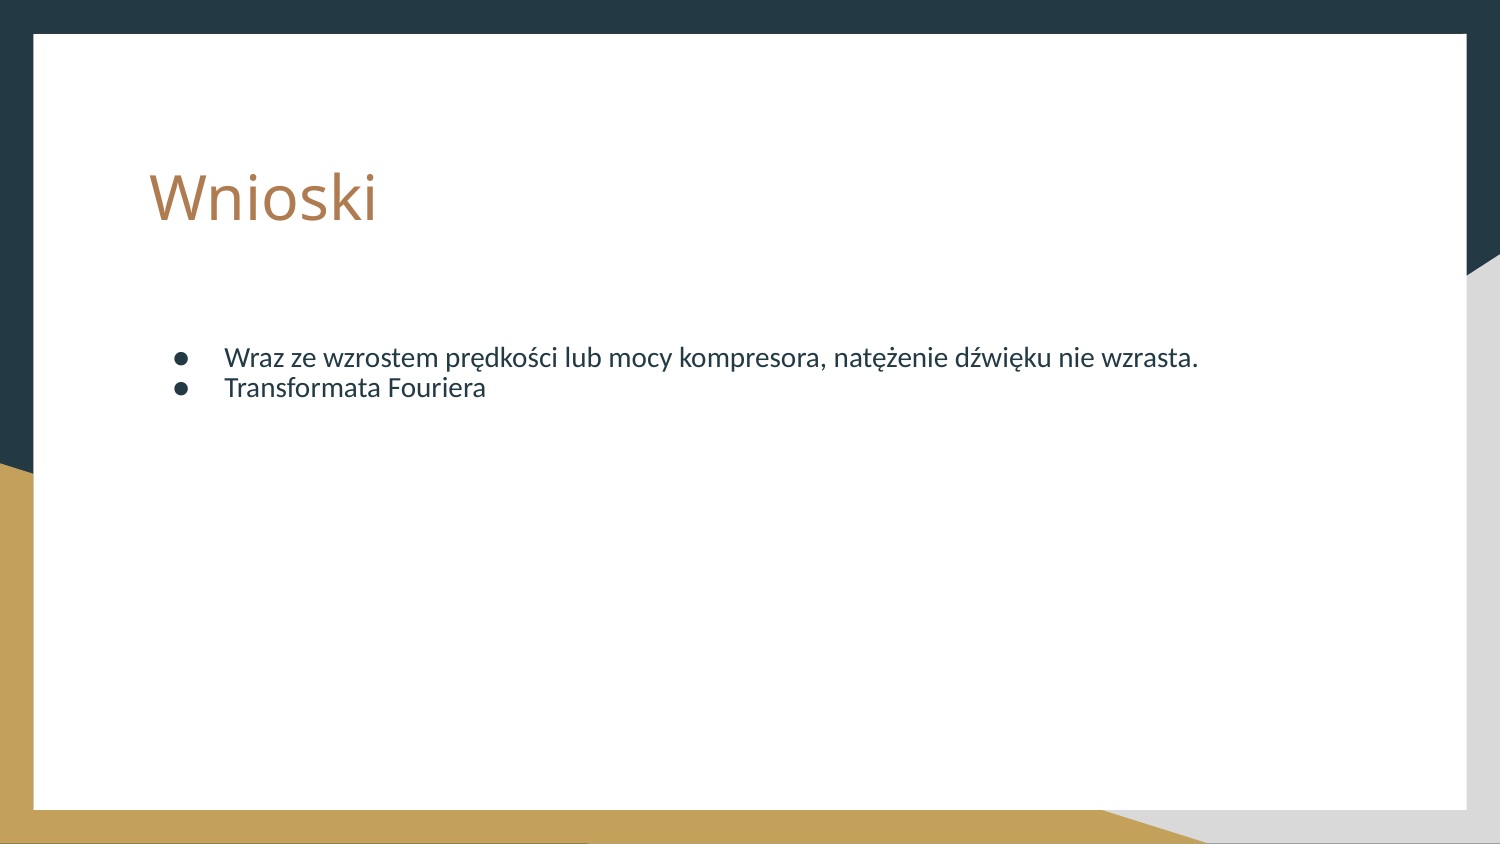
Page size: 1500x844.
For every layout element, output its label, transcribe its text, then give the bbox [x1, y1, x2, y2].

title Wnioski [134, 138, 1366, 296]
list Wraz ze wzrostem prędkości lub mocy kompresora, natężenie dźwięku nie wzrasta. Transformata Fouriera [134, 326, 1366, 729]
